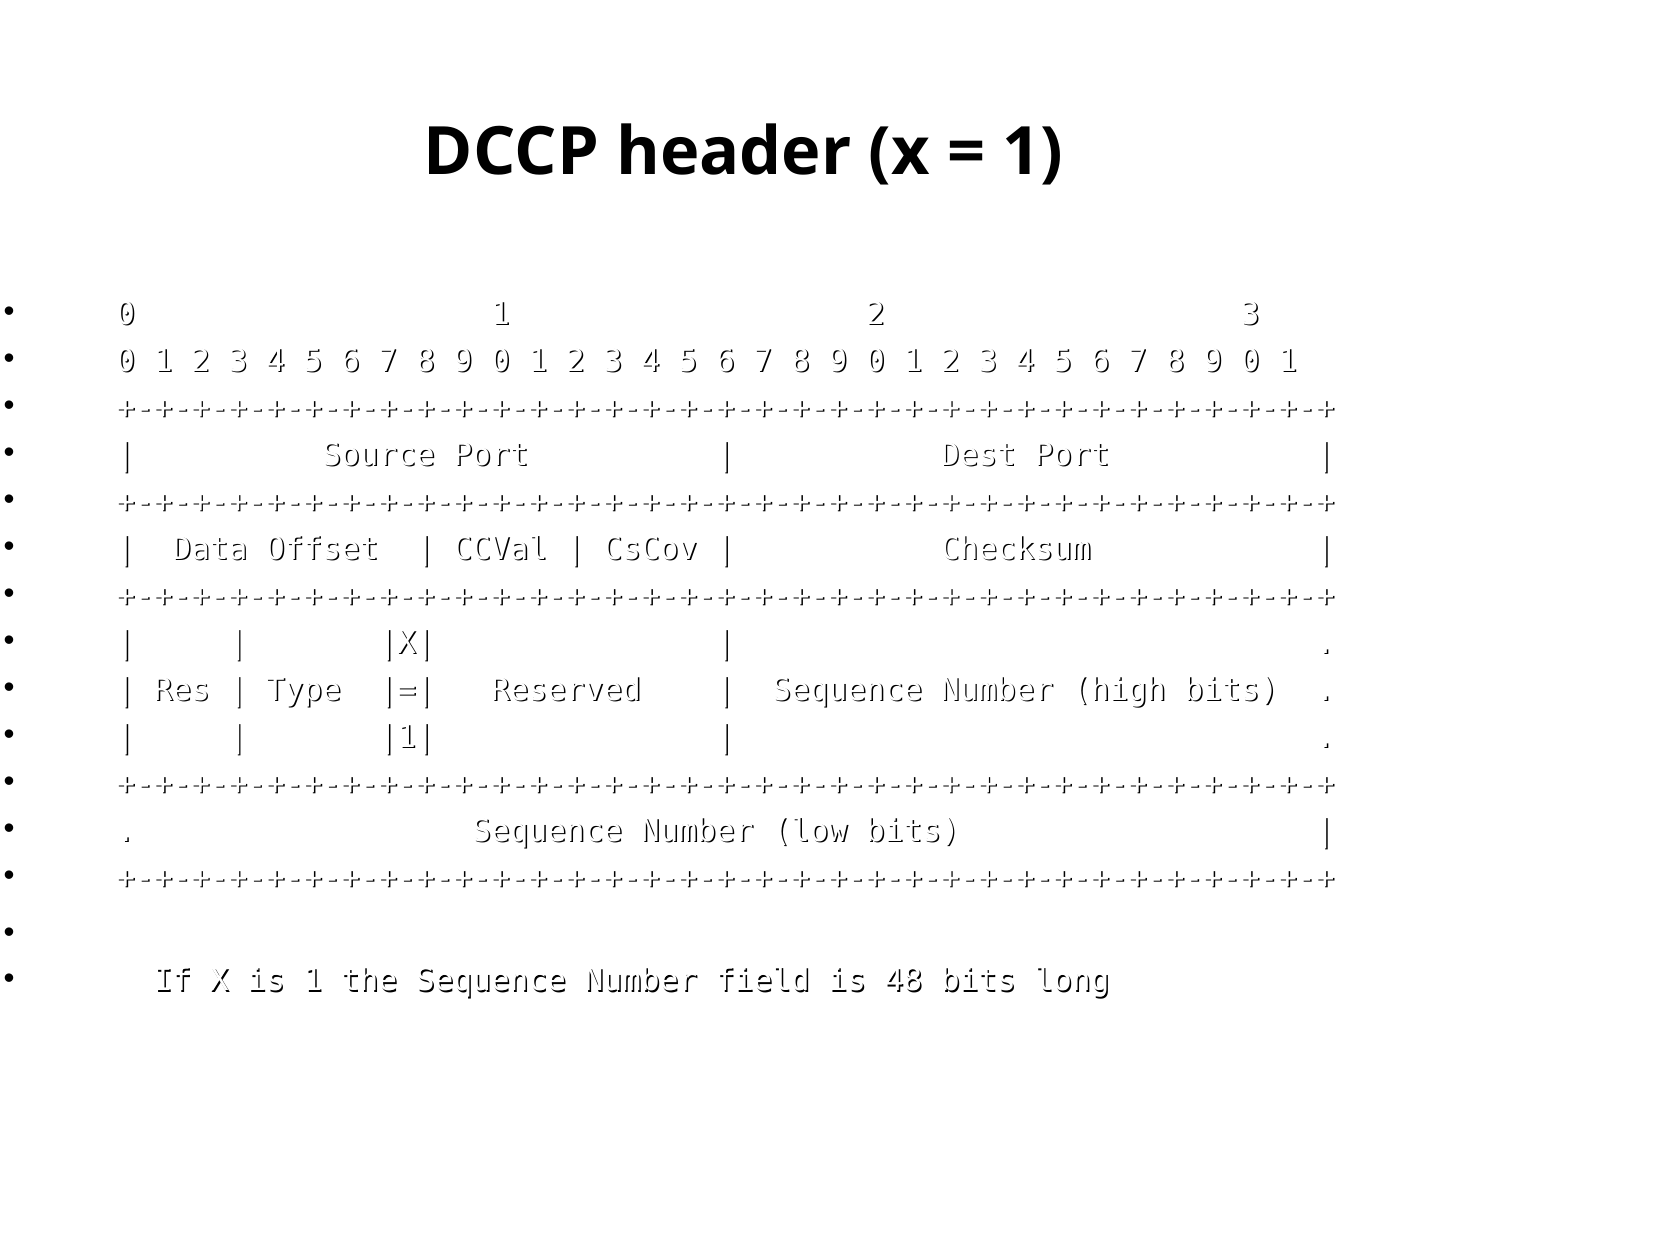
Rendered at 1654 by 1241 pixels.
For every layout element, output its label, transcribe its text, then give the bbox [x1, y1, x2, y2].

subtitle 0 1 2 3 0 1 2 3 4 5 6 7 8 9 0 1 2 3 4 5 6 7 8 9 0 1 2 3 4 5 6 7 8 9 0 1 +-+-+-+-+-+-+-+-+-+-+-+-+-+-+-+-+-+-+-+-+-+-+-+-+-+-+-+-+-+-+-+-+ | Source Port | Dest Port | +-+-+-+-+-+-+-+-+-+-+-+-+-+-+-+-+-+-+-+-+-+-+-+-+-+-+-+-+-+-+-+-+ | Data Offset | CCVal | CsCov | Checksum | +-+-+-+-+-+-+-+-+-+-+-+-+-+-+-+-+-+-+-+-+-+-+-+-+-+-+-+-+-+-+-+-+ | | |X| | . | Res | Type |=| Reserved | Sequence Number (high bits) . | | |1| | . +-+-+-+-+-+-+-+-+-+-+-+-+-+-+-+-+-+-+-+-+-+-+-+-+-+-+-+-+-+-+-+-+ . Sequence Number (low bits) | +-+-+-+-+-+-+-+-+-+-+-+-+-+-+-+-+-+-+-+-+-+-+-+-+-+-+-+-+-+-+-+-+ If X is 1 the Sequence Number field is 48 bits long [0, 290, 1654, 1010]
title DCCP header (x = 1) [0, 49, 1489, 257]
